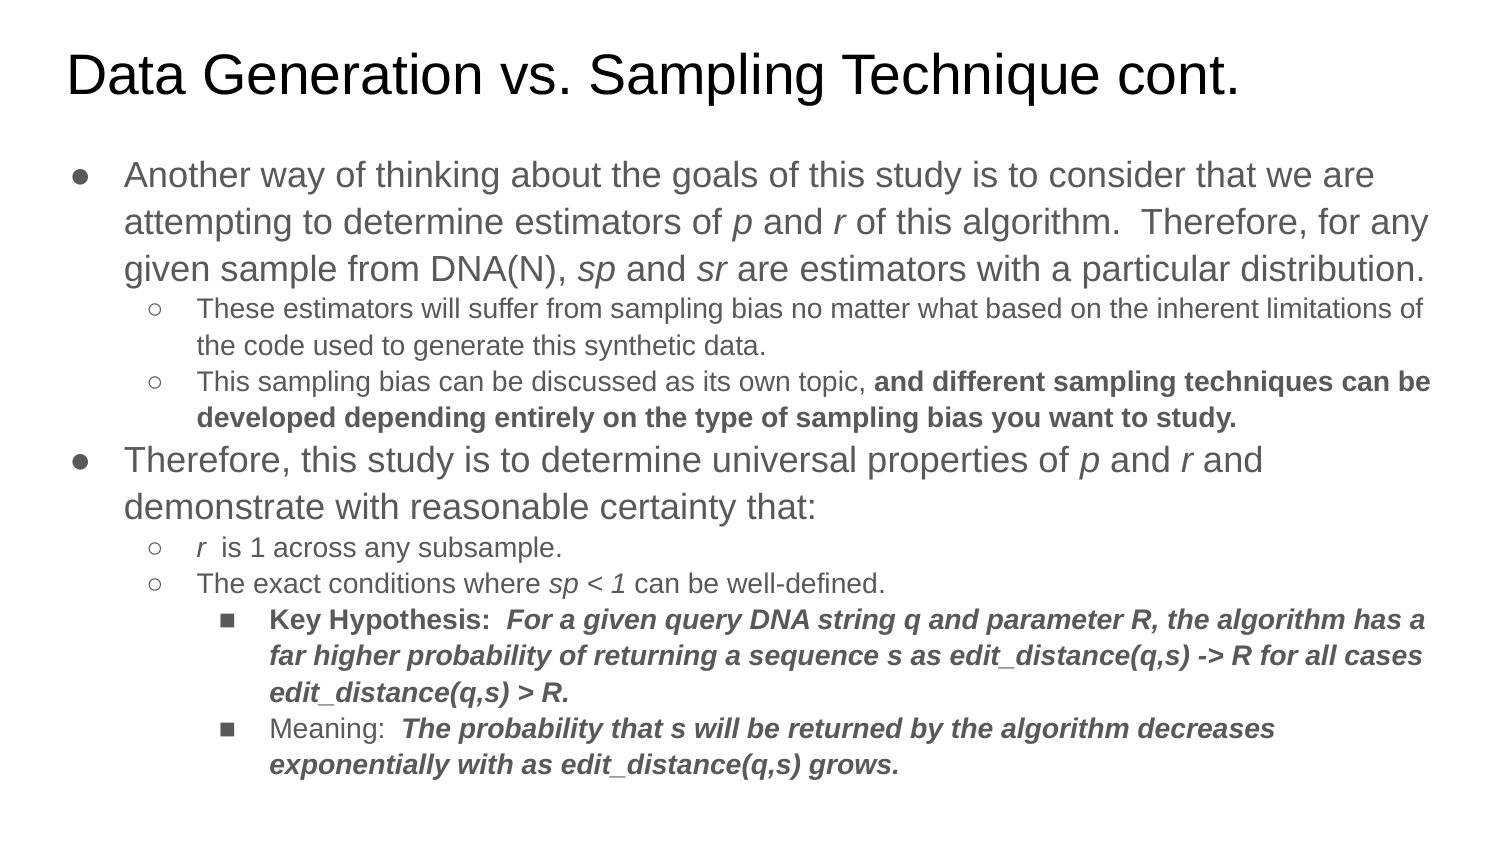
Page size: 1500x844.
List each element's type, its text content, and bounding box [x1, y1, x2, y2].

title Data Generation vs. Sampling Technique cont. [51, 27, 1449, 122]
list Another way of thinking about the goals of this study is to consider that we are attempting to determine estimators of p and r of this algorithm. Therefore, for any given sample from DNA(N), sp and sr are estimators with a particular distribution. These estimators will suffer from sampling bias no matter what based on the inherent limitations of the code used to generate this synthetic data. This sampling bias can be discussed as its own topic, and different sampling techniques can be developed depending entirely on the type of sampling bias you want to study. Therefore, this study is to determine universal properties of p and r and demonstrate with reasonable certainty that: r is 1 across any subsample. The exact conditions where sp < 1 can be well-defined. Key Hypothesis: For a given query DNA string q and parameter R, the algorithm has a far higher probability of returning a sequence s as edit_distance(q,s) -> R for all cases edit_distance(q,s) > R. Meaning: The probability that s will be returned by the algorithm decreases exponentially with as edit_distance(q,s) grows. [36, 134, 1449, 819]
